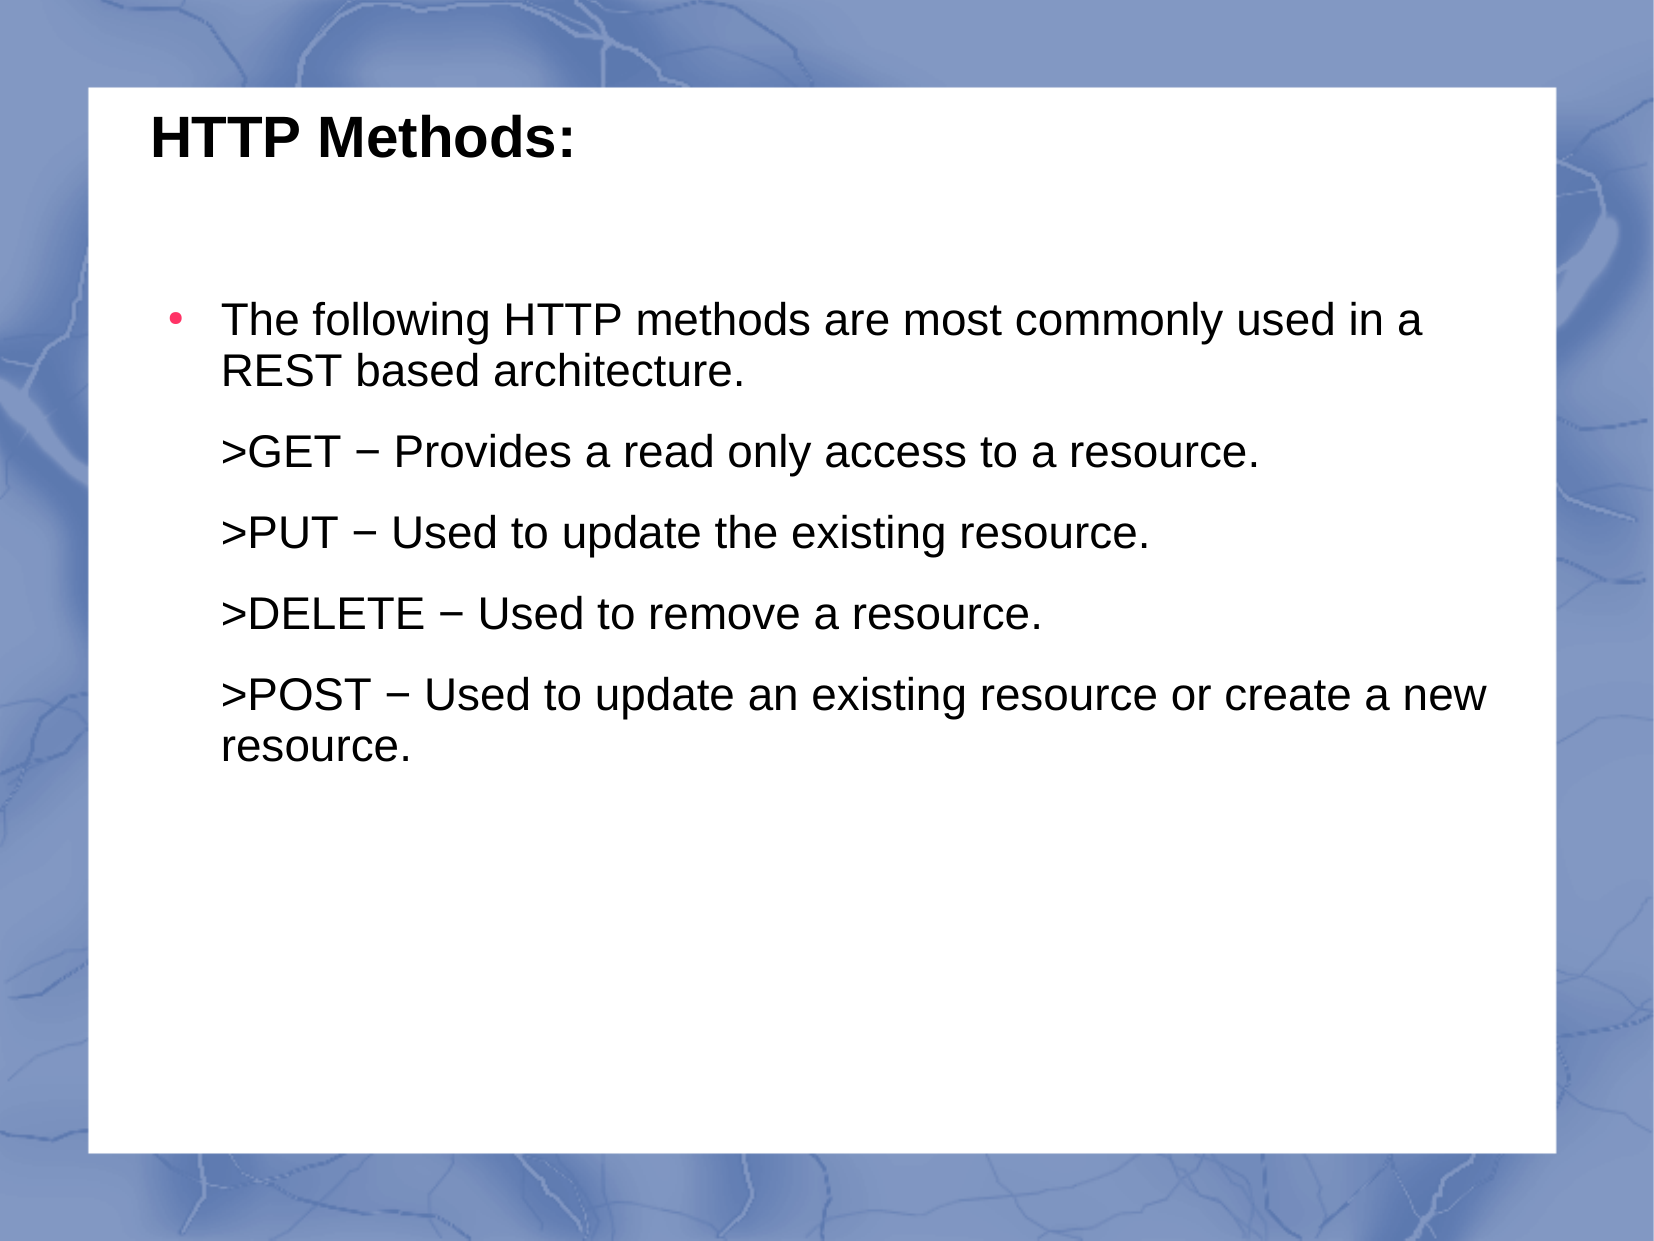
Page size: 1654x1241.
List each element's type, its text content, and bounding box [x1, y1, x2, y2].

picture [0, 0, 1654, 1241]
list HTTP Methods: The following HTTP methods are most commonly used in a REST based architecture. >GET − Provides a read only access to a resource. >PUT − Used to update the existing resource. >DELETE − Used to remove a resource. >POST − Used to update an existing resource or create a new resource. [150, 105, 1506, 1141]
